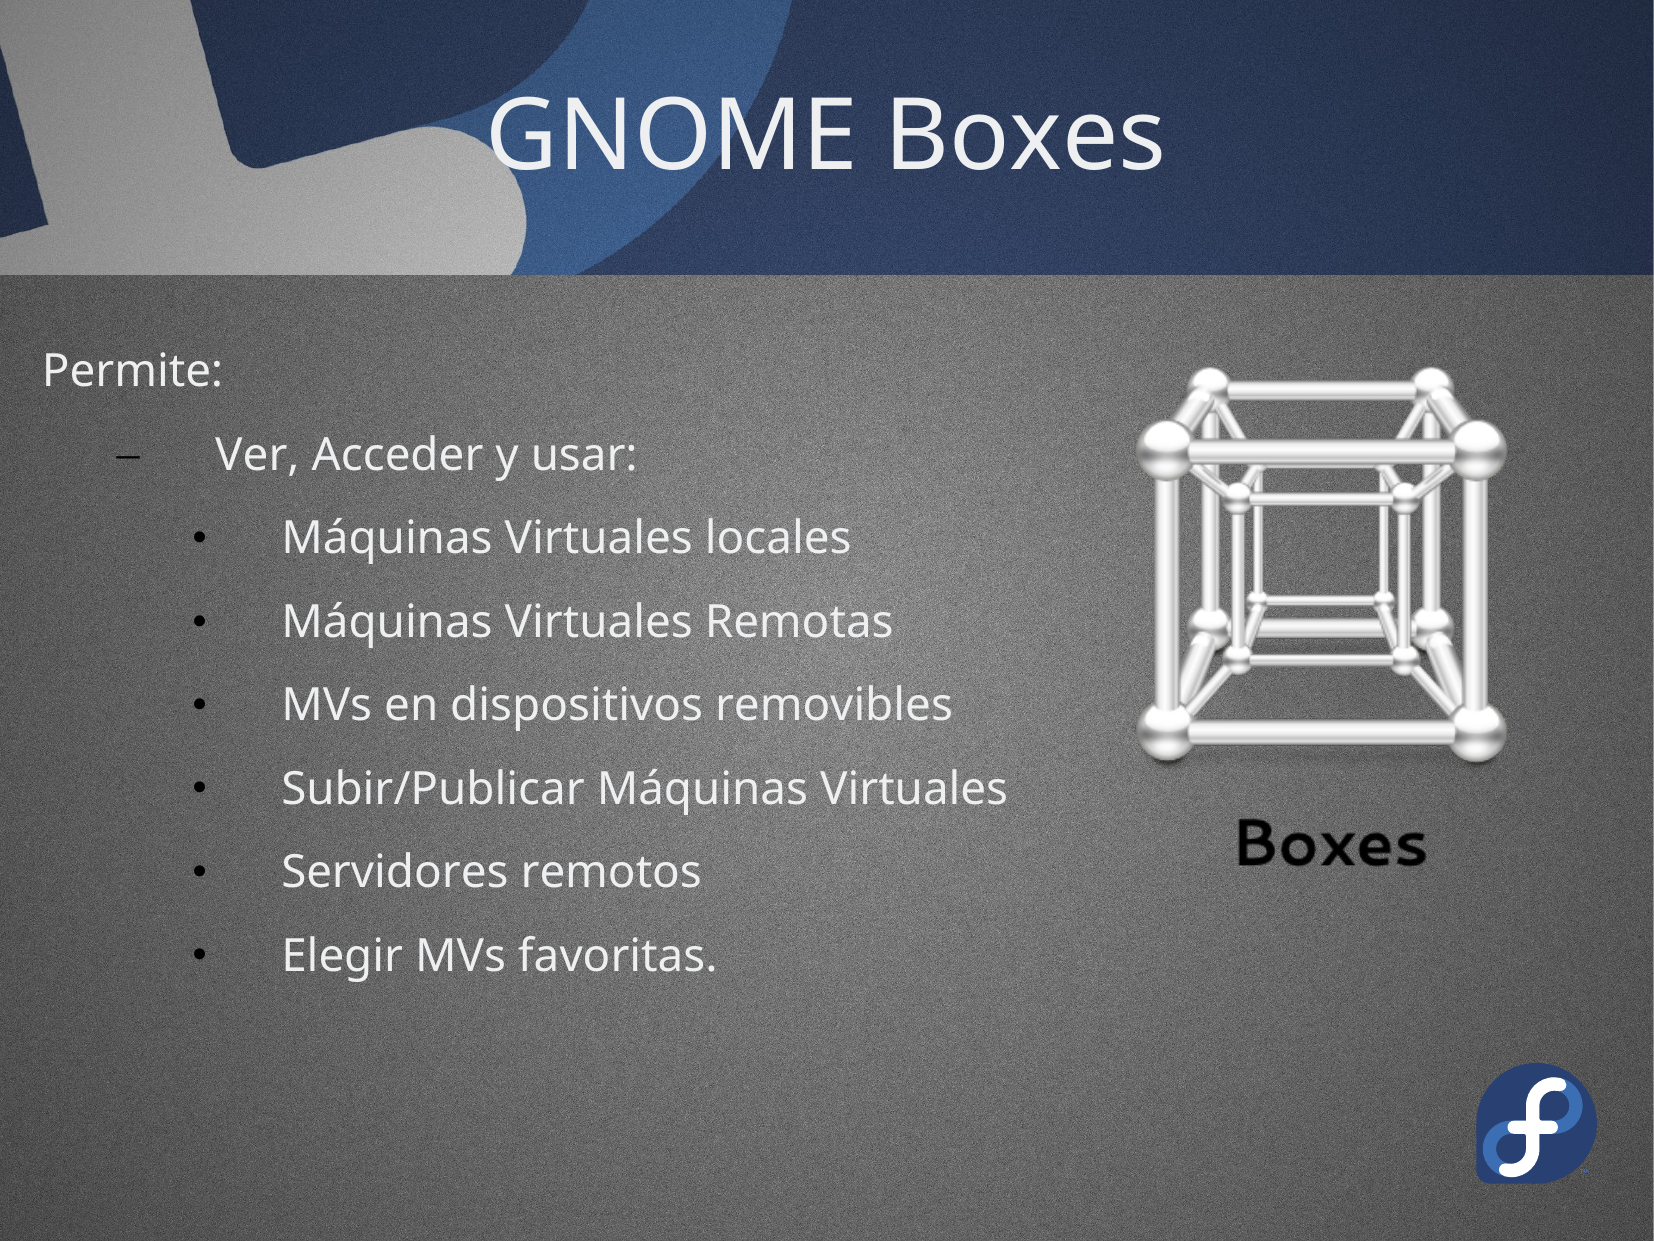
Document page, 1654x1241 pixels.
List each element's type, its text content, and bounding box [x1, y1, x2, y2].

picture [0, 0, 1654, 1241]
text_box Permite: Ver, Acceder y usar: Máquinas Virtuales locales Máquinas Virtuales Remotas MVs en dispositivos removibles Subir/Publicar Máquinas Virtuales Servidores remotos Elegir MVs favoritas. [23, 342, 1501, 1052]
text_box GNOME Boxes [88, 29, 1565, 237]
